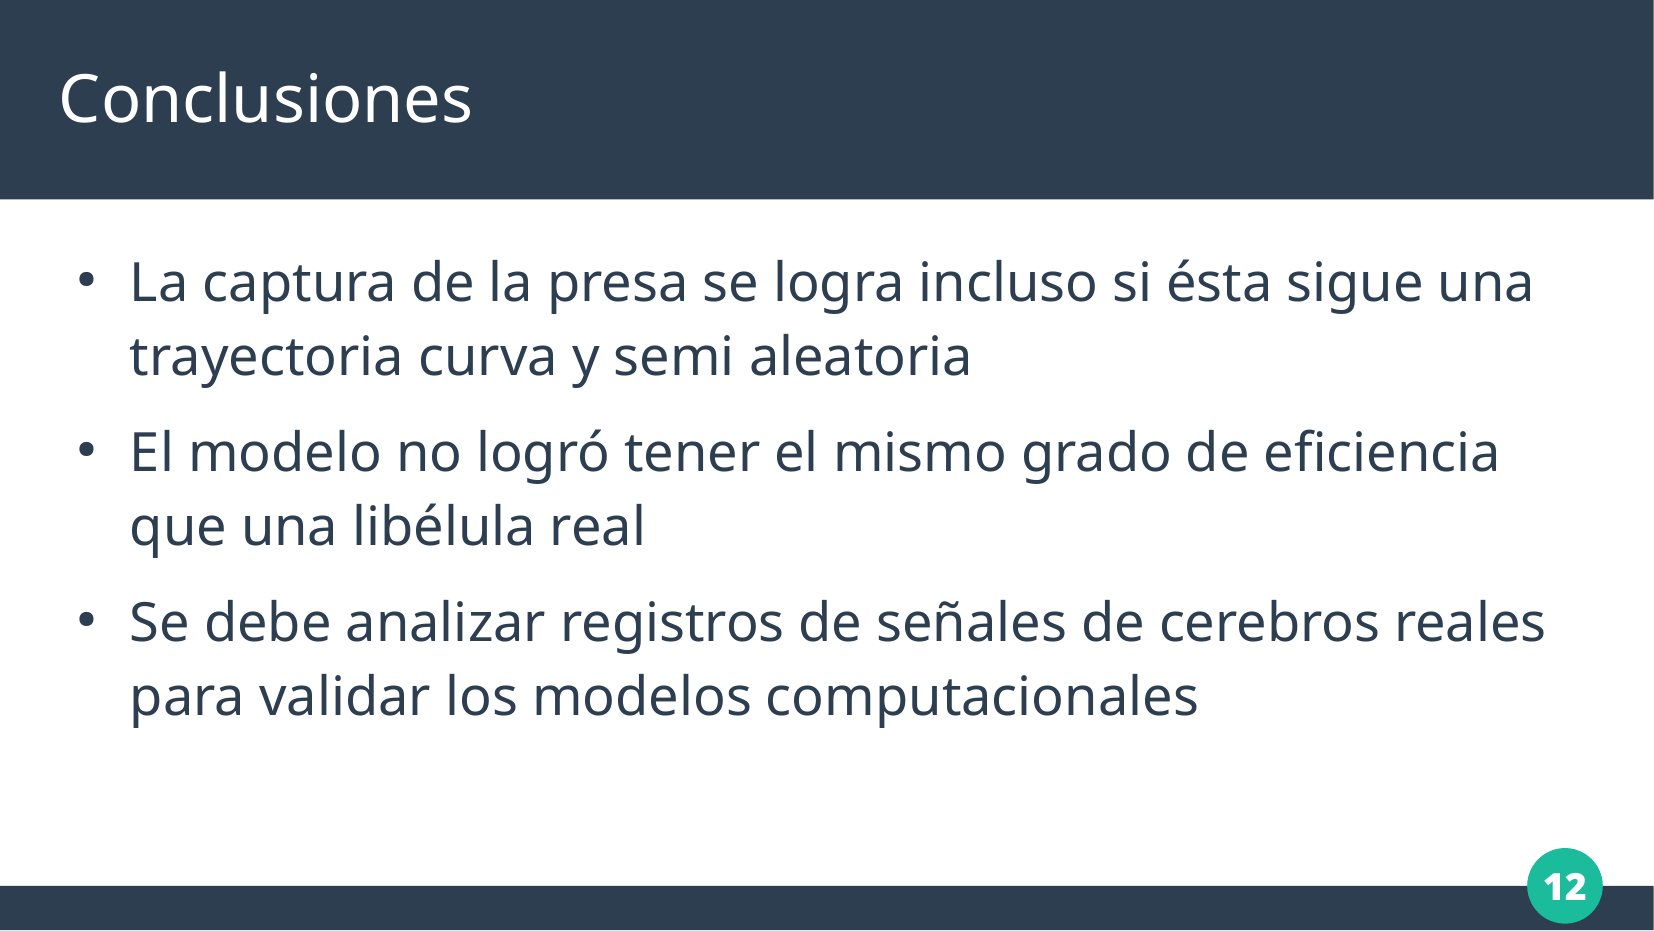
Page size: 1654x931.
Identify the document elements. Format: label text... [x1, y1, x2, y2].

title Conclusiones [59, 37, 1595, 156]
list La captura de la presa se logra incluso si ésta sigue una trayectoria curva y semi aleatoria El modelo no logró tener el mismo grado de eficiencia que una libélula real Se debe analizar registros de señales de cerebros reales para validar los modelos computacionales [59, 243, 1595, 864]
